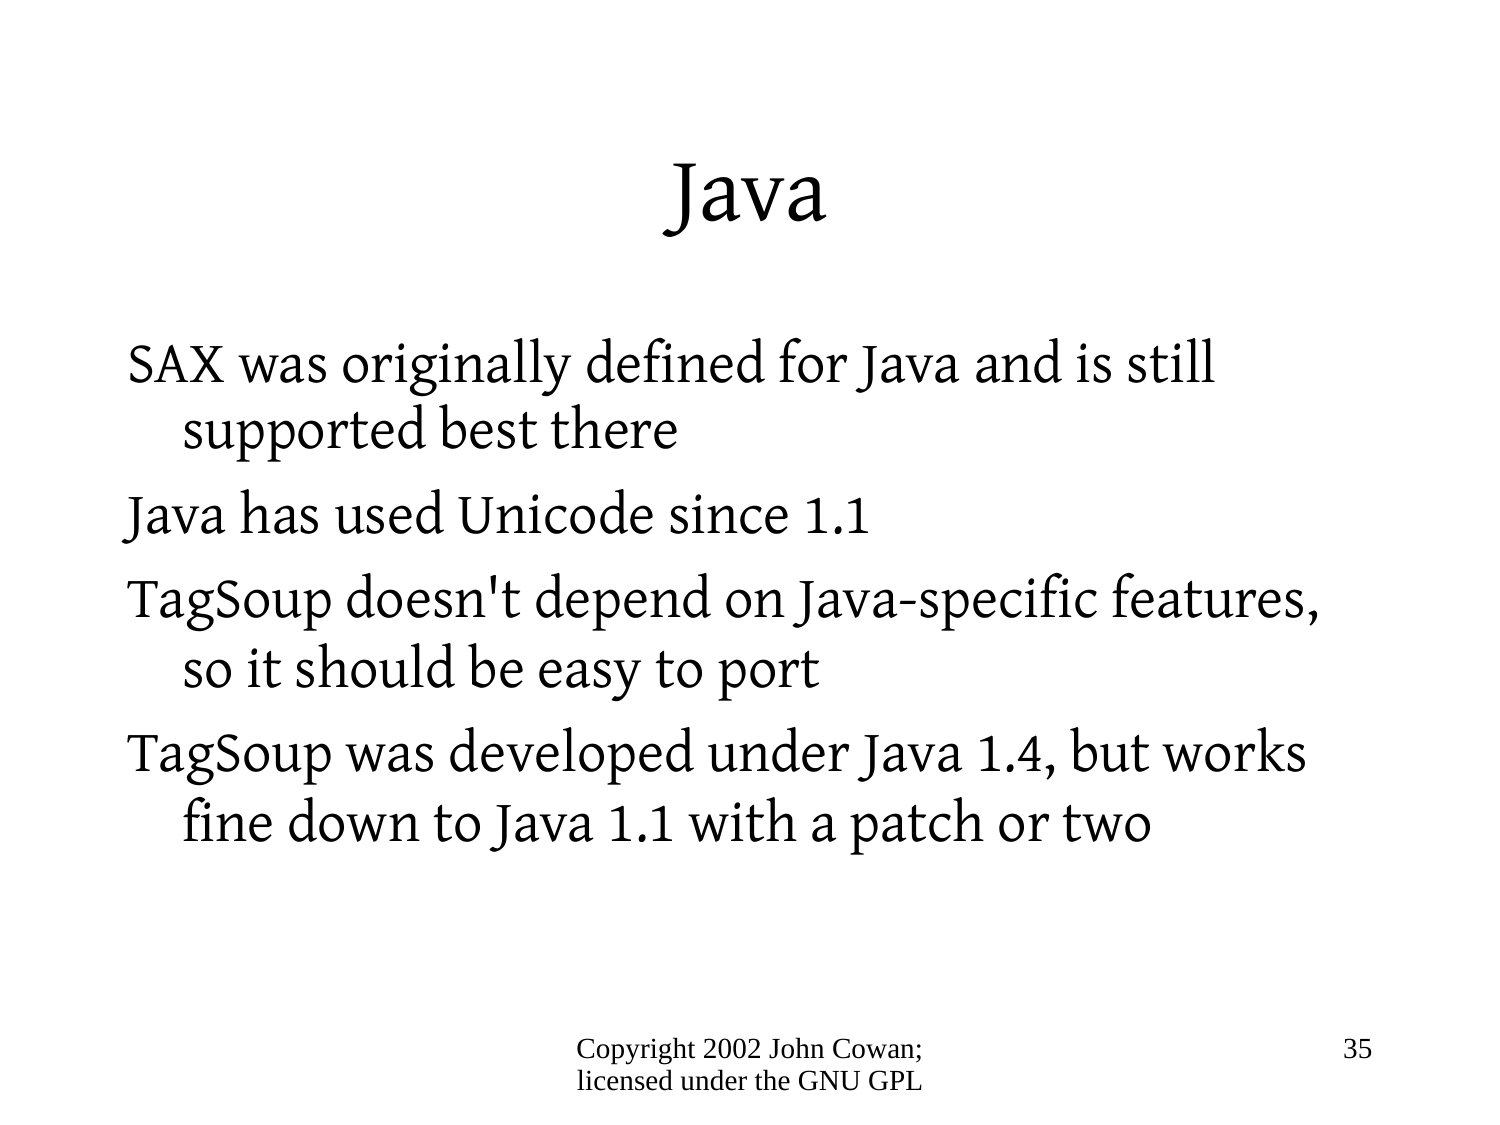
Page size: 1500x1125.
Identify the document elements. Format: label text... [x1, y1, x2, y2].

text_box Copyright 2002 John Cowan; licensed under the GNU GPL [512, 1025, 988, 1107]
title Java [112, 99, 1388, 288]
text_box 35 [1074, 1025, 1388, 1074]
list SAX was originally defined for Java and is still supported best there Java has used Unicode since 1.1 TagSoup doesn't depend on Java-specific features, so it should be easy to port TagSoup was developed under Java 1.4, but works fine down to Java 1.1 with a patch or two [112, 324, 1388, 1000]
